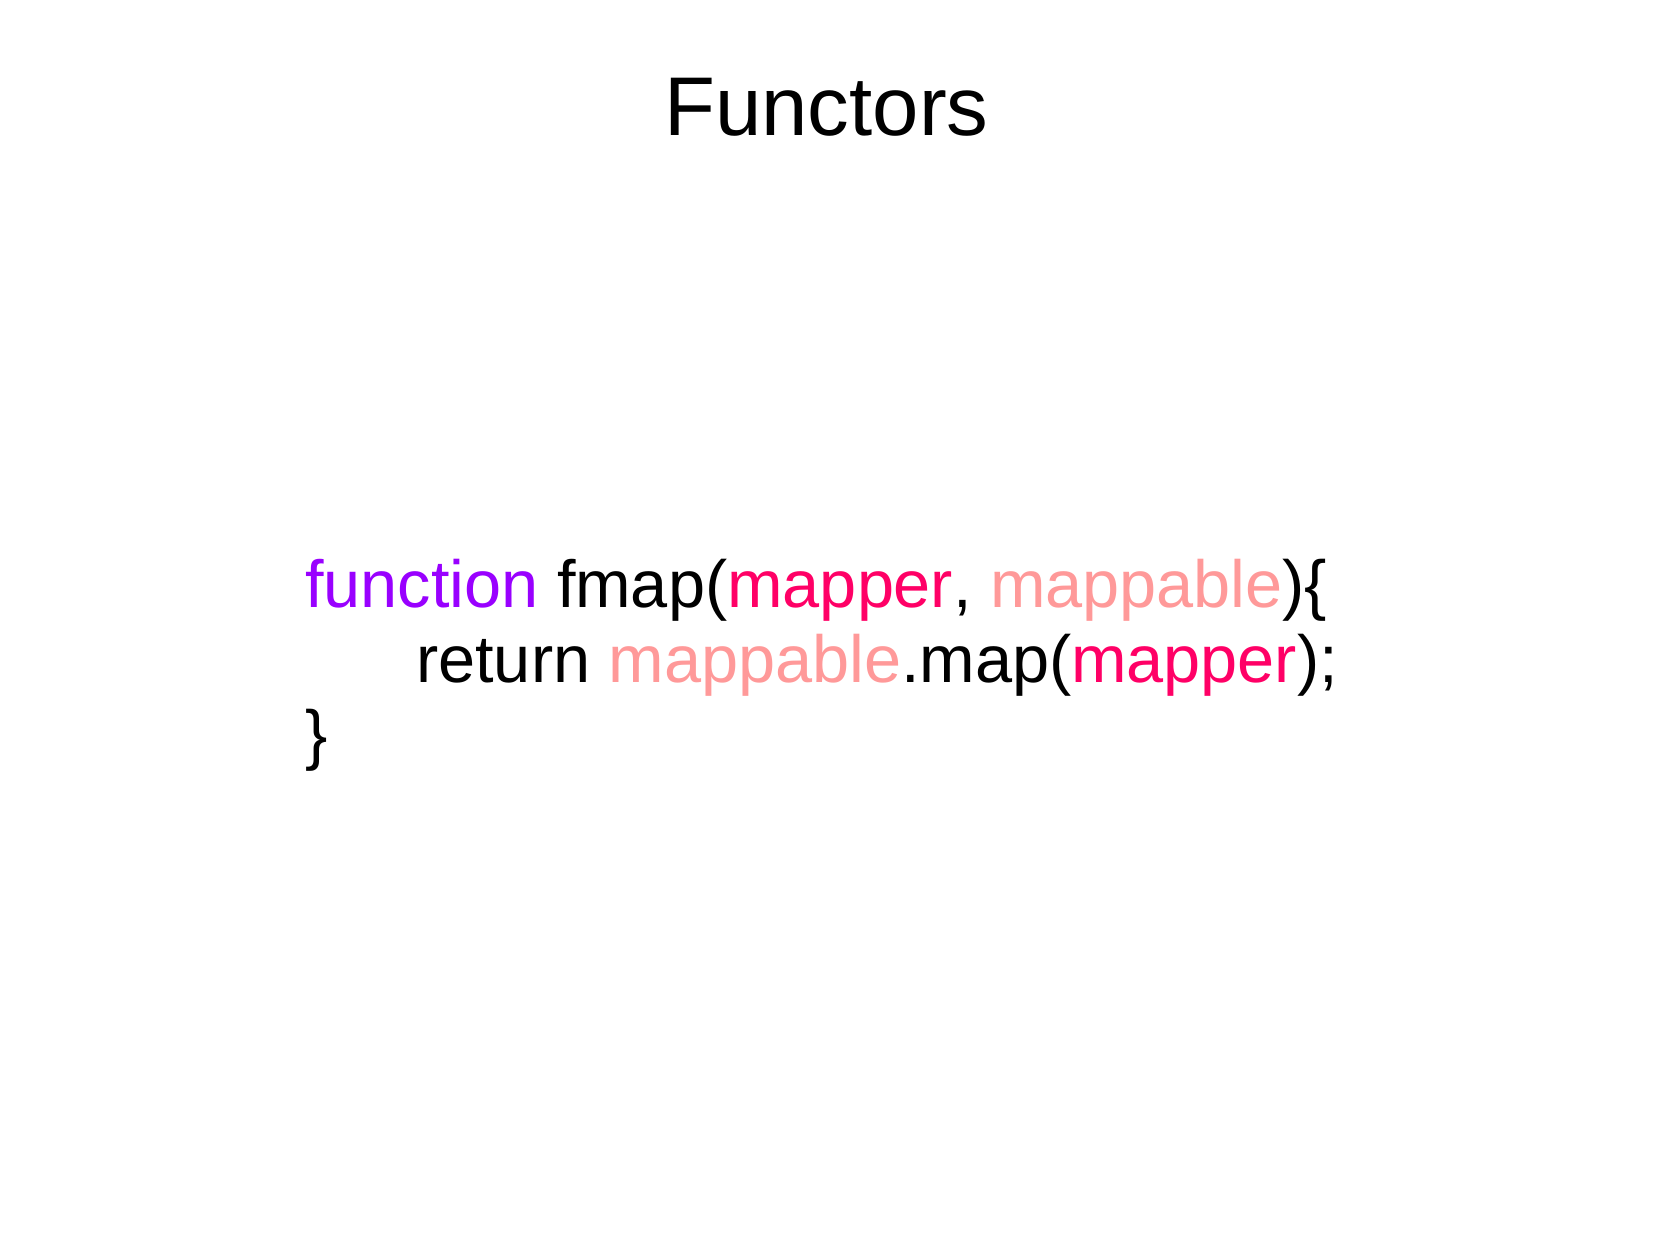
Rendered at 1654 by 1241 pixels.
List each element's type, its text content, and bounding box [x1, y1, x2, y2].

title Functors [82, 49, 1571, 257]
subtitle function fmap(mapper, mappable){ return mappable.map(mapper); } [270, 300, 1654, 1020]
